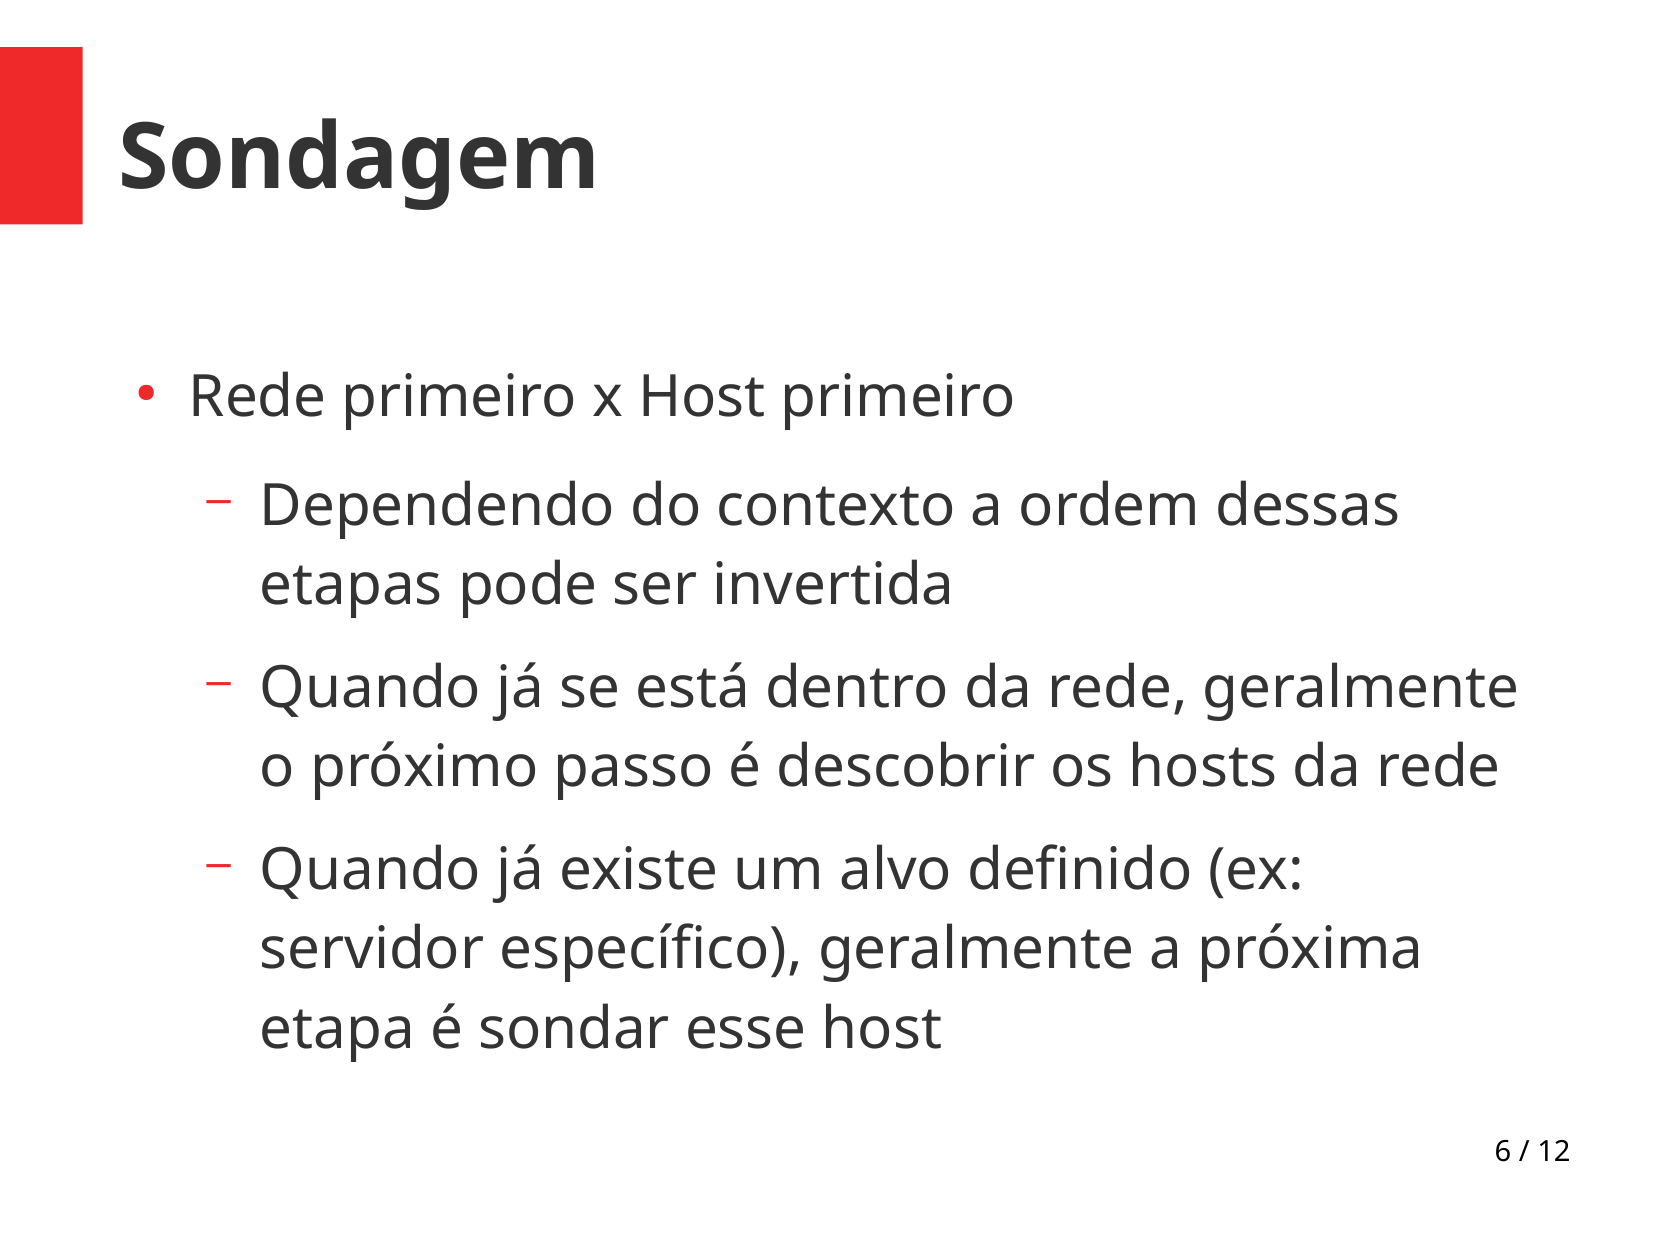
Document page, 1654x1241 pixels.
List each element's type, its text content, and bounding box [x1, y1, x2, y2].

title Sondagem [118, 49, 1571, 257]
list Rede primeiro x Host primeiro Dependendo do contexto a ordem dessas etapas pode ser invertida Quando já se está dentro da rede, geralmente o próximo passo é descobrir os hosts da rede Quando já existe um alvo definido (ex: servidor específico), geralmente a próxima etapa é sondar esse host [118, 354, 1536, 1074]
